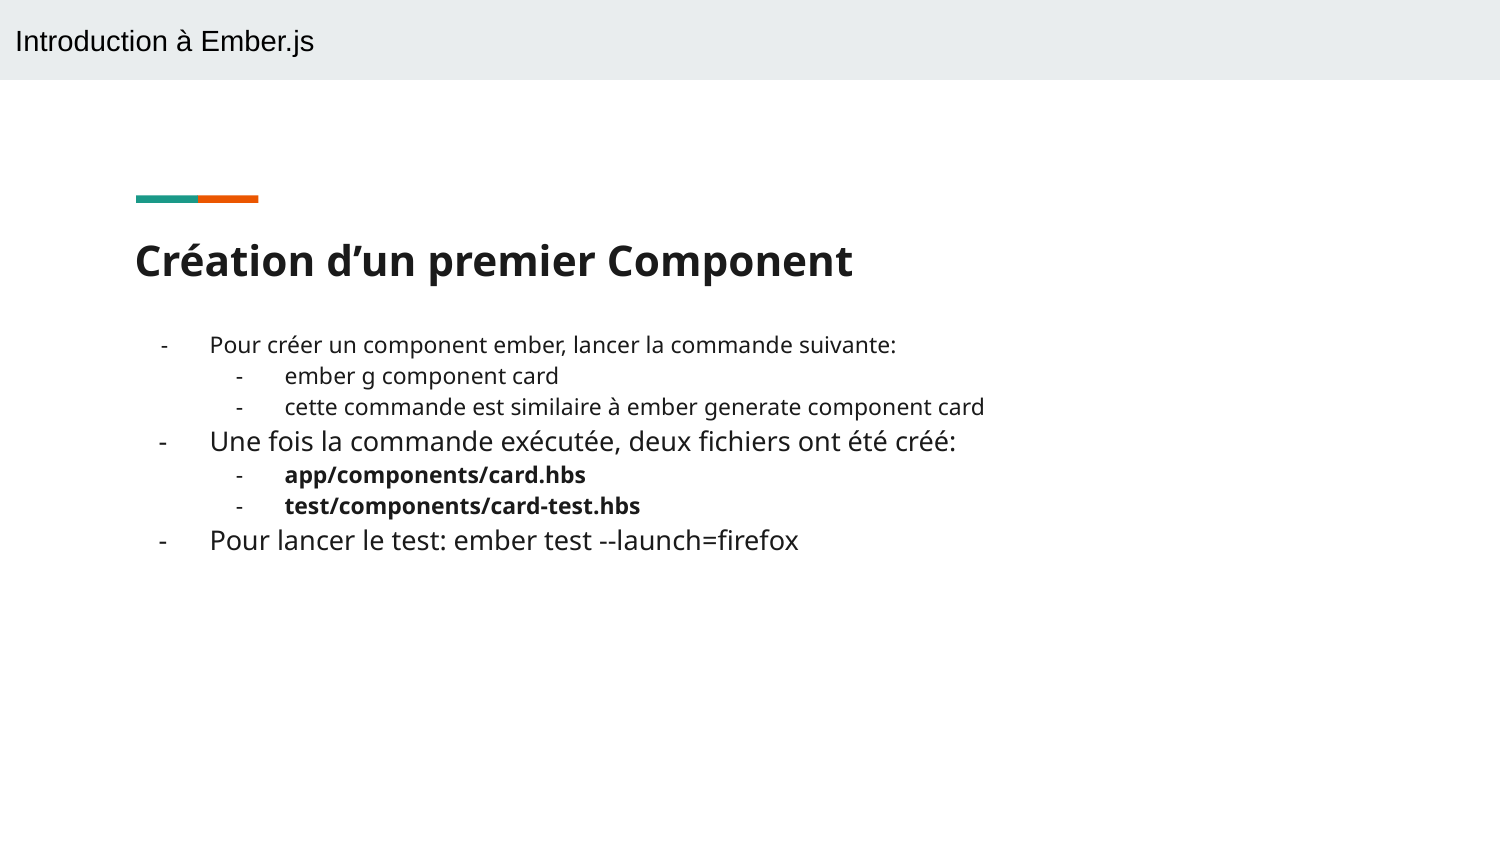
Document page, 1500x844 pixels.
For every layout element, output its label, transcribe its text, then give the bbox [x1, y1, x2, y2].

list Pour créer un component ember, lancer la commande suivante: ember g component card cette commande est similaire à ember generate component card Une fois la commande exécutée, deux fichiers ont été créé: app/components/card.hbs test/components/card-test.hbs Pour lancer le test: ember test --launch=firefox [119, 313, 1381, 685]
title Création d’un premier Component [119, 216, 1381, 305]
